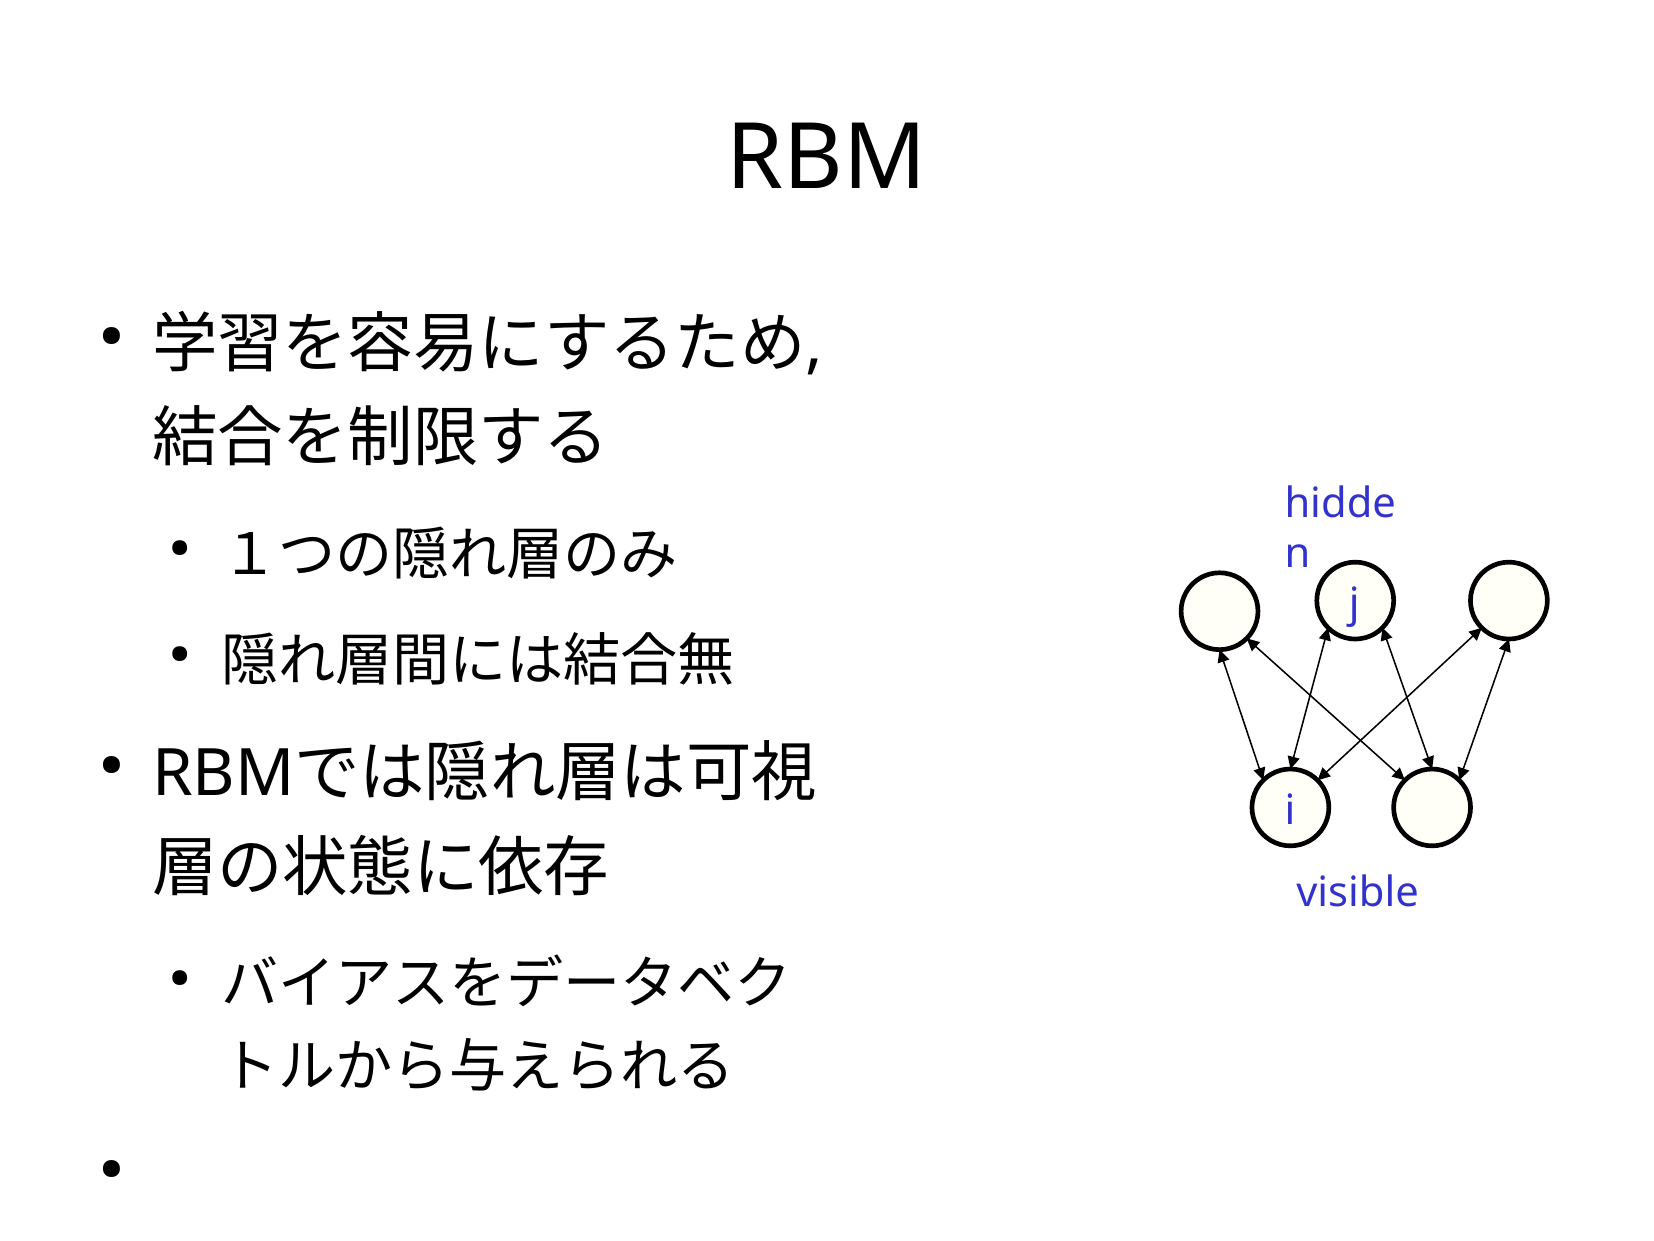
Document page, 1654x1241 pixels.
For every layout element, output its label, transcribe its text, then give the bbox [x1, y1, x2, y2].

text_box [1336, 634, 1375, 640]
text_box visible [1281, 857, 1447, 924]
list 学習を容易にするため,結合を制限する １つの隠れ層のみ 隠れ層間には結合無 RBMでは隠れ層は可視層の状態に依存 バイアスをデータベクトルから与えられる [82, 290, 827, 1109]
text_box [1251, 775, 1269, 840]
text_box [1271, 841, 1310, 846]
title RBM [82, 56, 1571, 250]
text_box [1316, 584, 1334, 633]
text_box [1181, 572, 1258, 650]
text_box hidden [1269, 467, 1436, 584]
text_box j [1334, 568, 1406, 634]
text_box [1470, 562, 1548, 639]
text_box i [1269, 774, 1329, 841]
text_box [1271, 769, 1310, 774]
text_box [1393, 769, 1471, 846]
